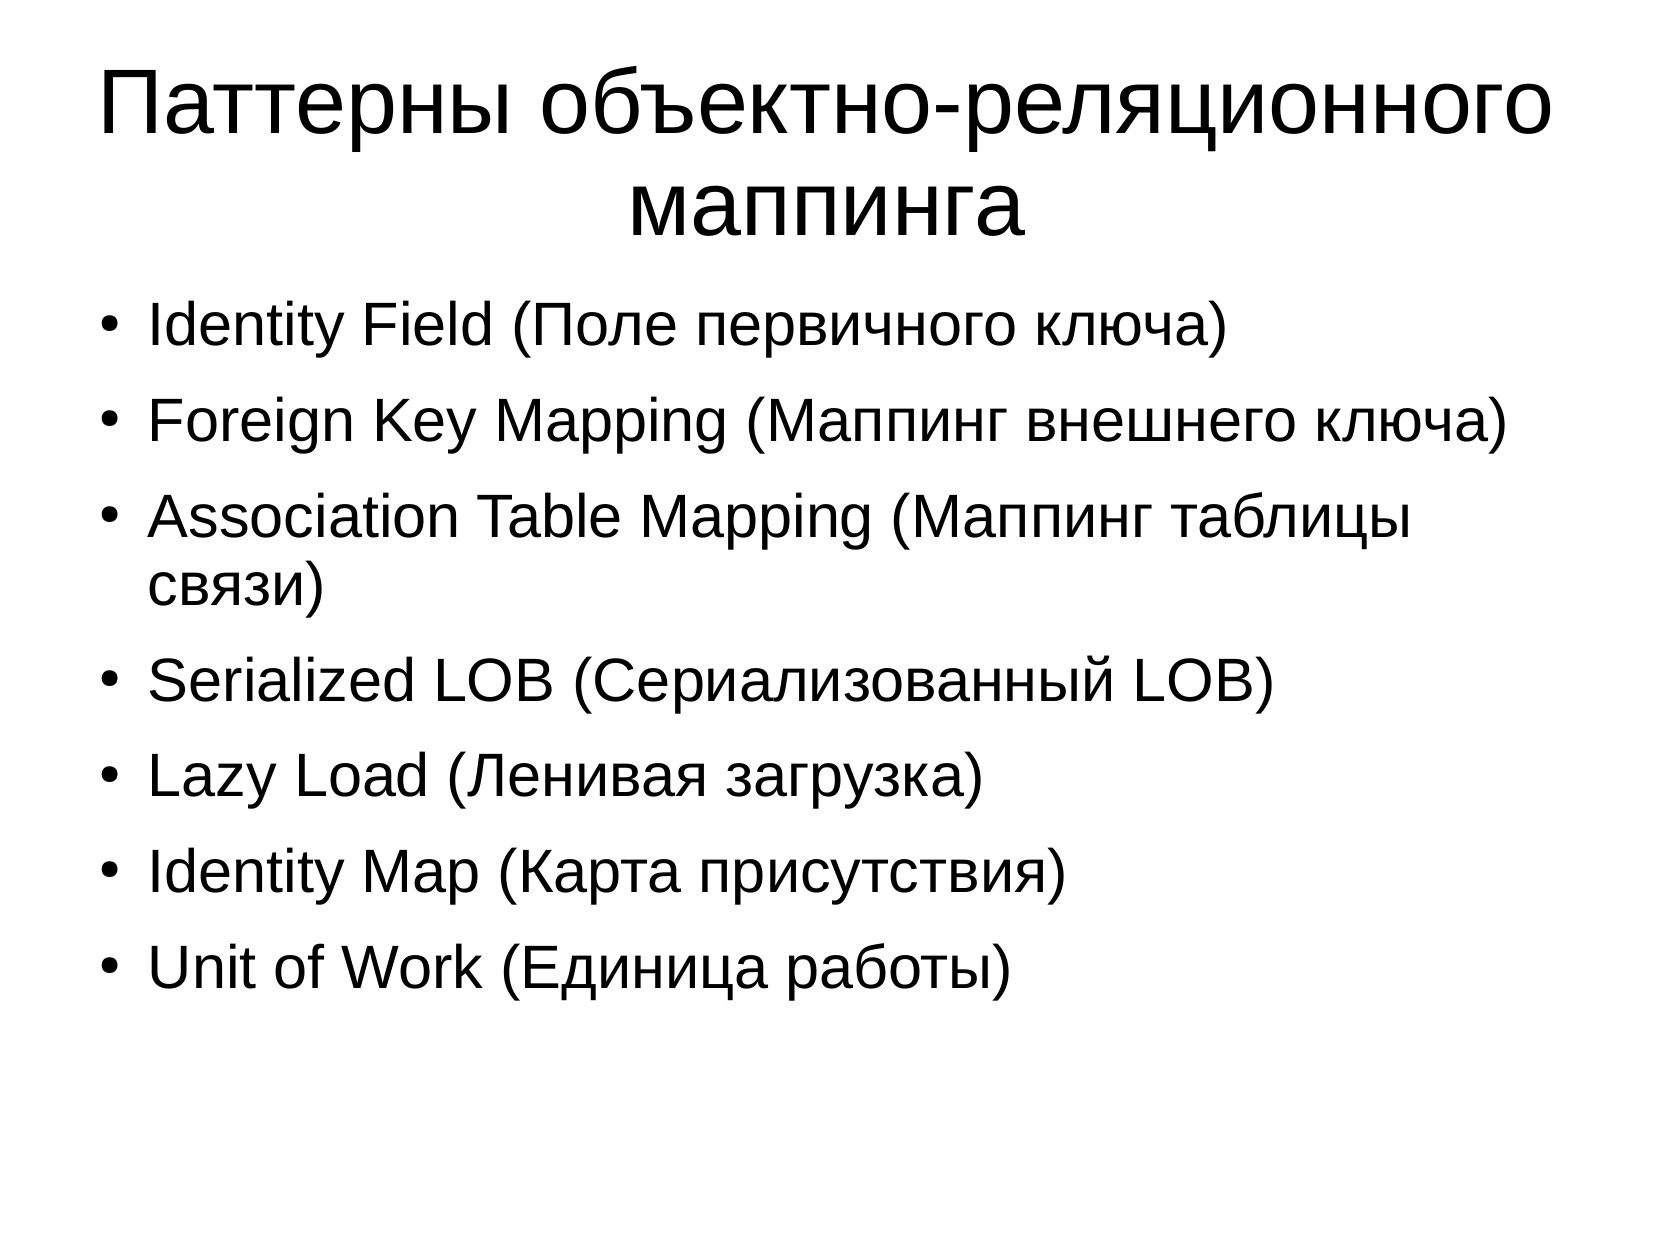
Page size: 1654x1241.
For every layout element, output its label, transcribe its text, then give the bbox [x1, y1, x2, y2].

list Identity Field (Поле первичного ключа) Foreign Key Mapping (Маппинг внешнего ключа) Association Table Mapping (Маппинг таблицы связи) Serialized LOB (Сериализованный LOB) Lazy Load (Ленивая загрузка) Identity Map (Карта присутствия) Unit of Work (Единица работы) [82, 290, 1571, 1010]
title Паттерны объектно-реляционного маппинга [82, 49, 1571, 257]
